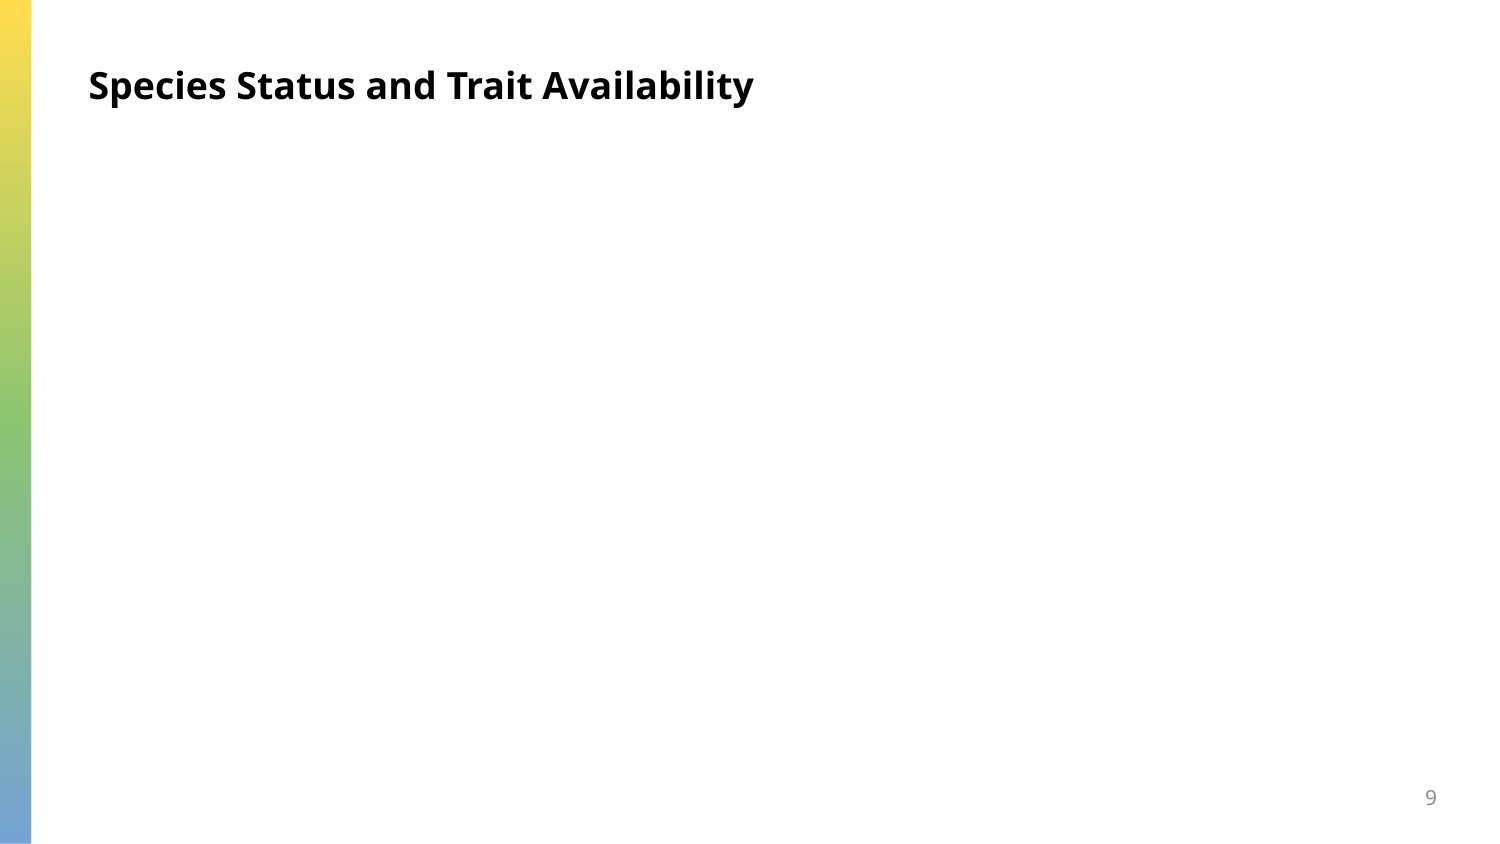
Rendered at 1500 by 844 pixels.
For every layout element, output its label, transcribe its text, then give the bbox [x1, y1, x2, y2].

slide_number <number> [1240, 767, 1437, 813]
picture [0, 0, 1500, 844]
list Species Status and Trait Availability [88, 61, 1442, 157]
